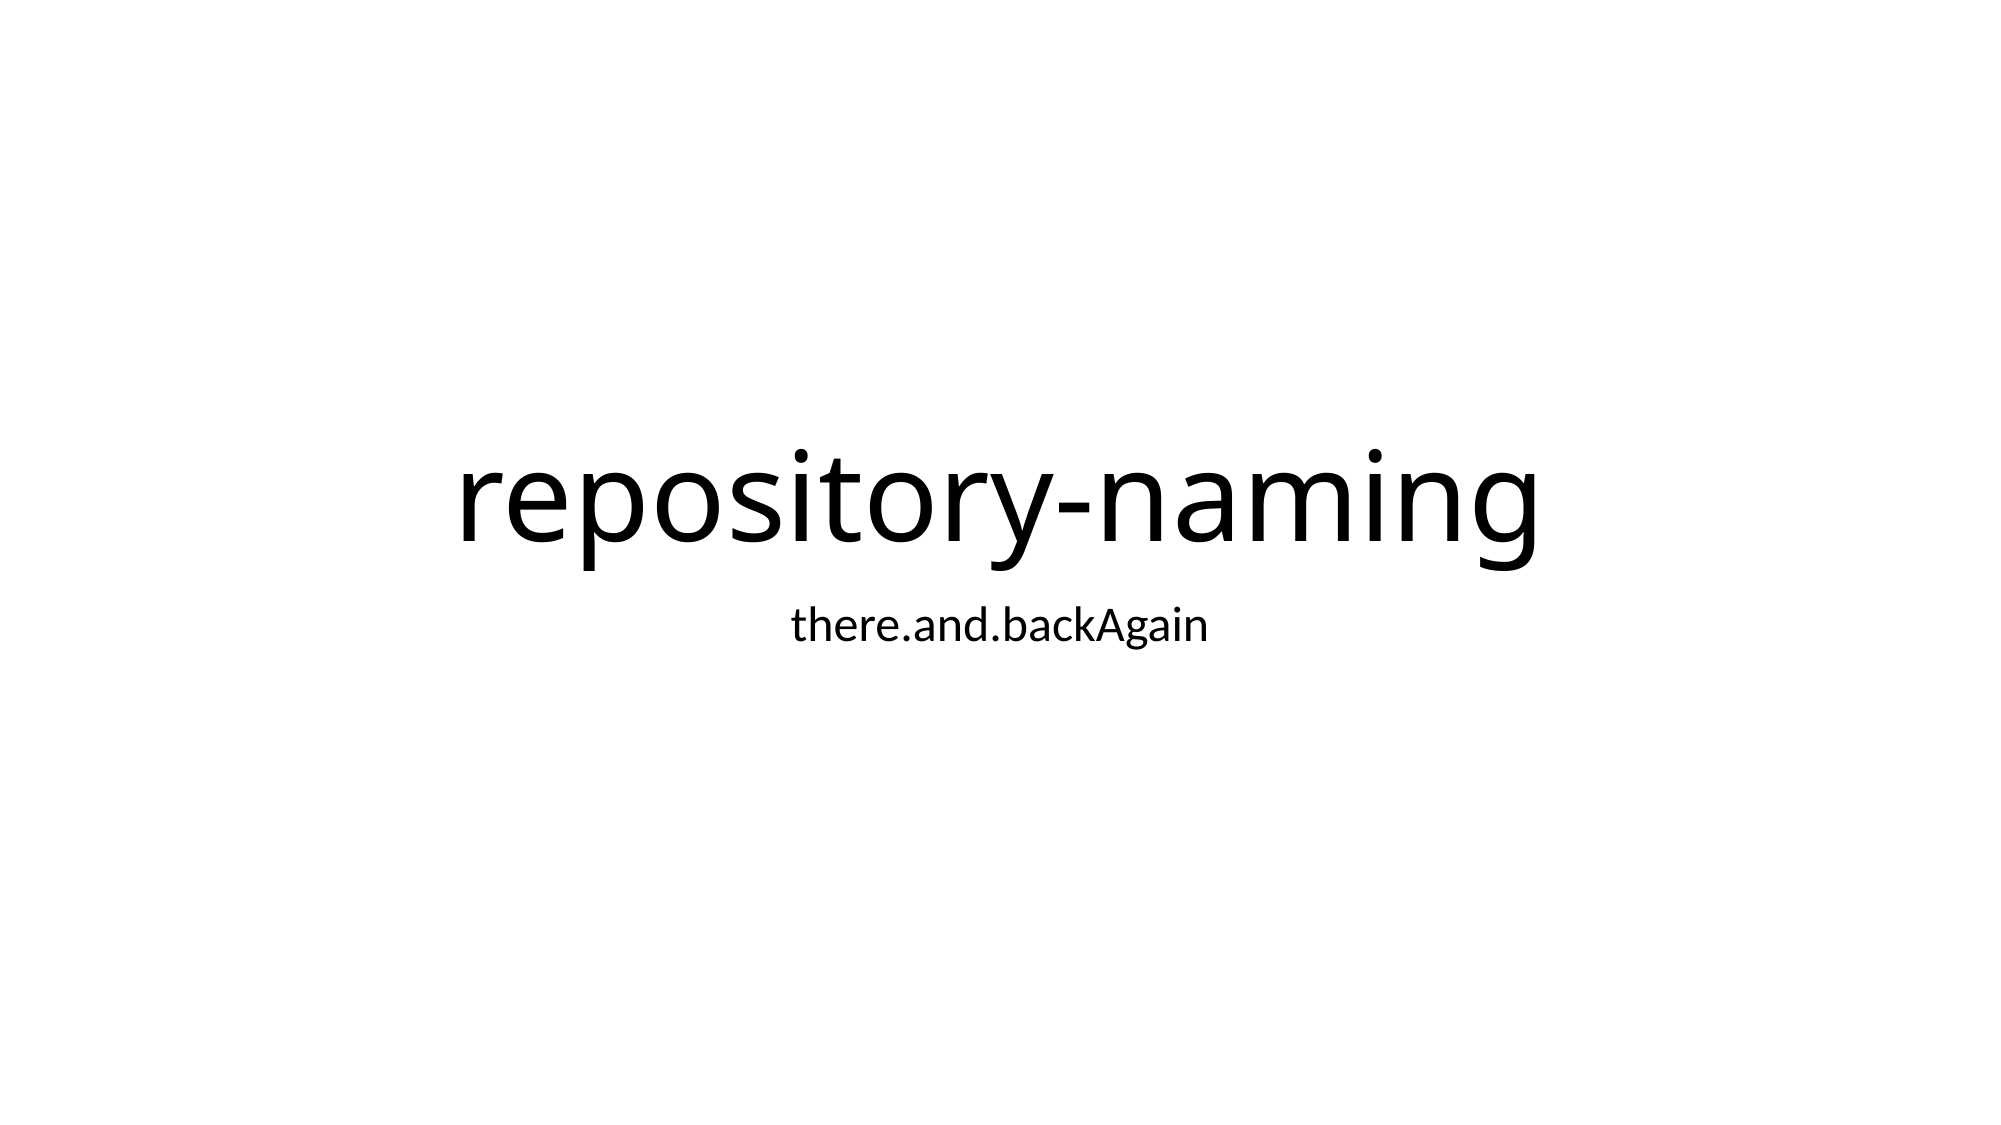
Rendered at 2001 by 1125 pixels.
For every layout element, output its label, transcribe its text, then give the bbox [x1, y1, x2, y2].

subtitle there.and.backAgain [249, 590, 1750, 863]
title repository-naming [249, 184, 1750, 576]
